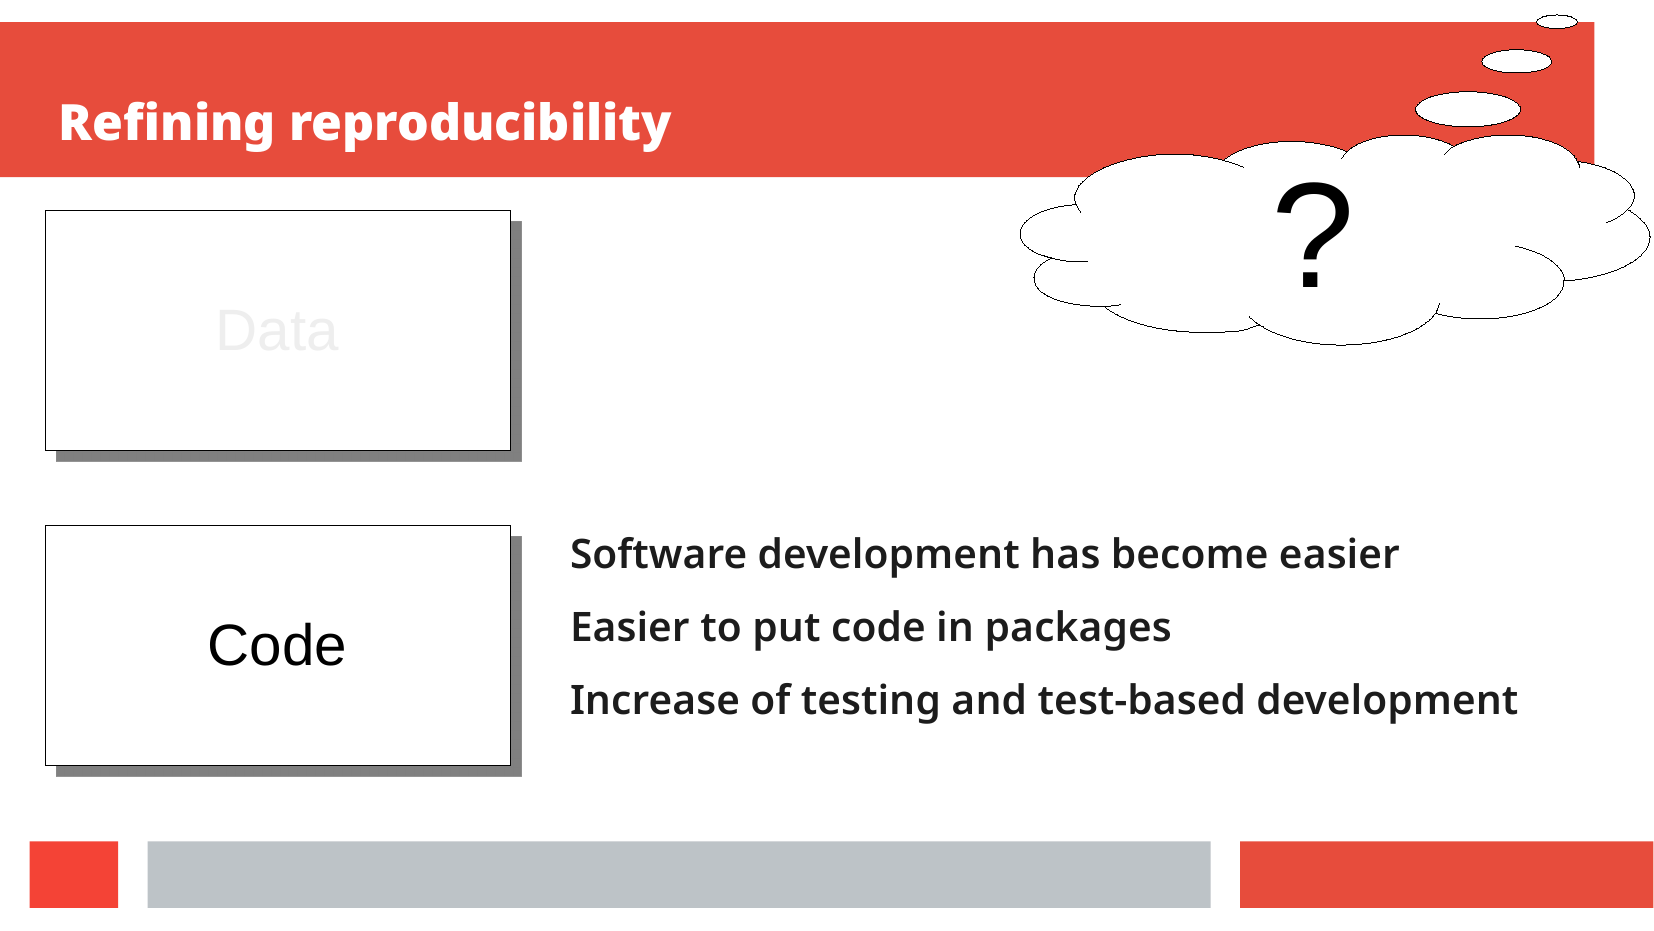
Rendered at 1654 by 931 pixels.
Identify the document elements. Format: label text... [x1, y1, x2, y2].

text_box ? [1020, 135, 1651, 346]
list Software development has become easier Easier to put code in packages Increase of testing and test-based development [570, 525, 1571, 758]
text_box ? [1415, 91, 1521, 127]
text_box Data [45, 210, 511, 451]
text_box ? [1536, 14, 1578, 29]
text_box ? [1481, 49, 1552, 73]
text_box Code [45, 525, 511, 766]
title Refining reproducibility [59, 44, 1595, 156]
